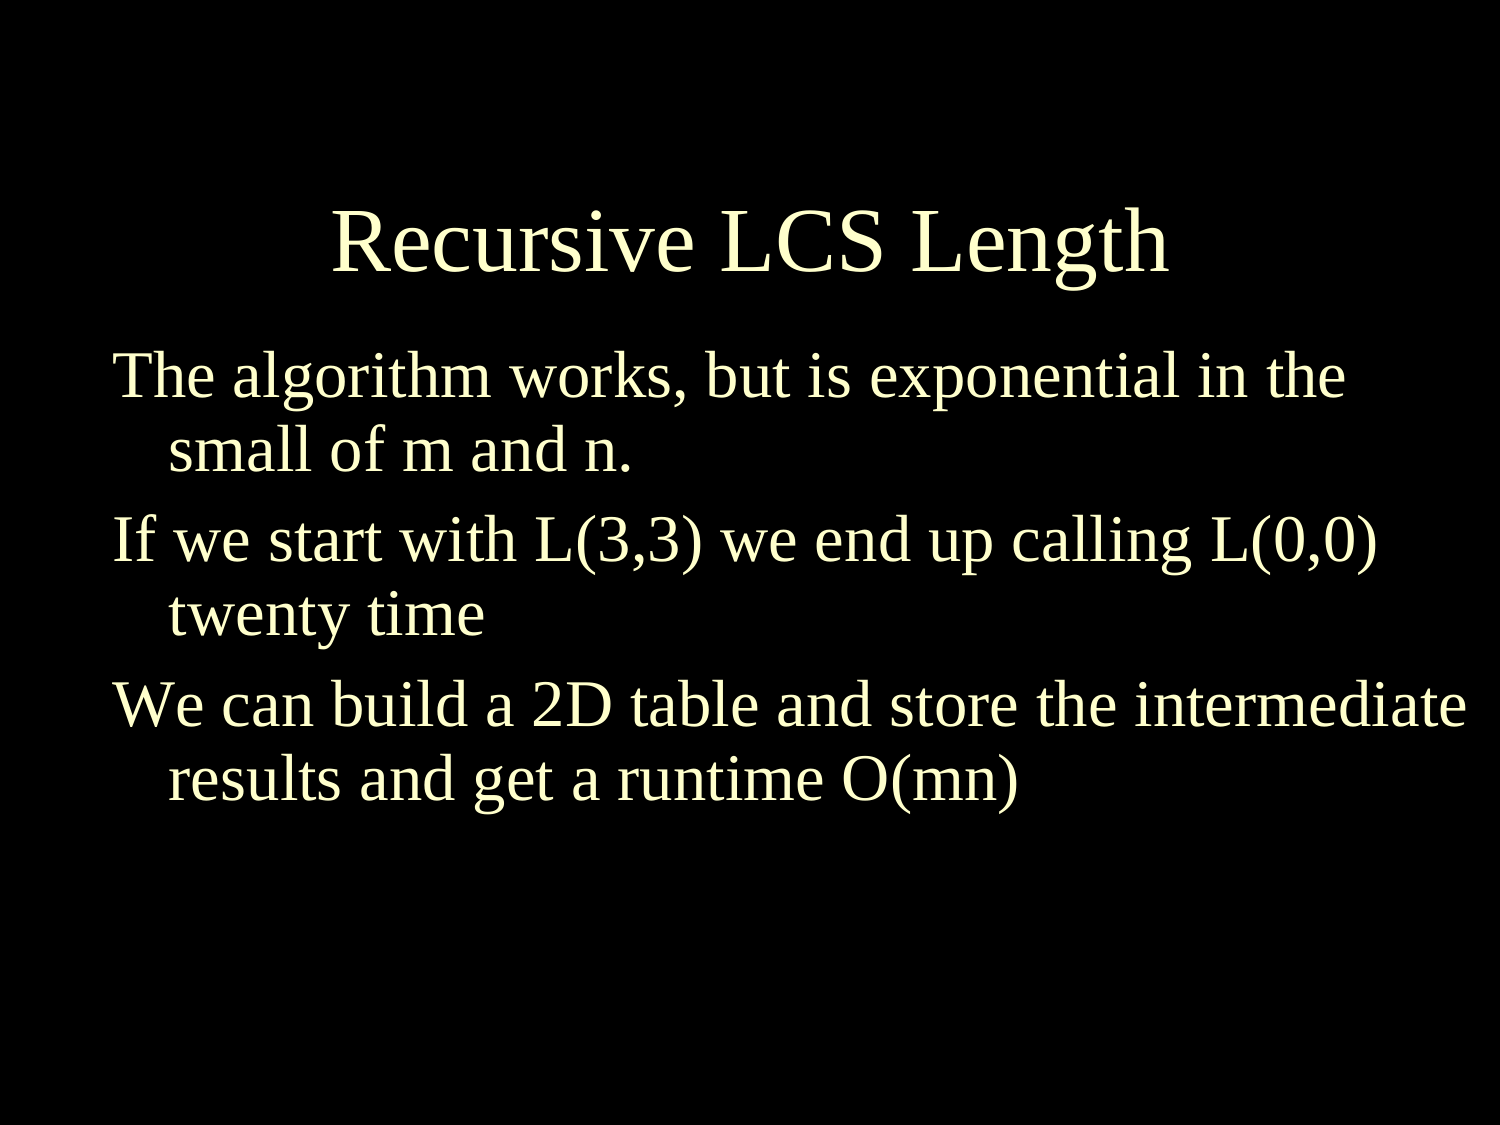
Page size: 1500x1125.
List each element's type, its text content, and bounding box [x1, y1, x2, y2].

title Recursive LCS Length [22, 145, 1480, 336]
list The algorithm works, but is exponential in the small of m and n. If we start with L(3,3) we end up calling L(0,0) twenty time We can build a 2D table and store the intermediate results and get a runtime O(mn) [112, 337, 1482, 1002]
